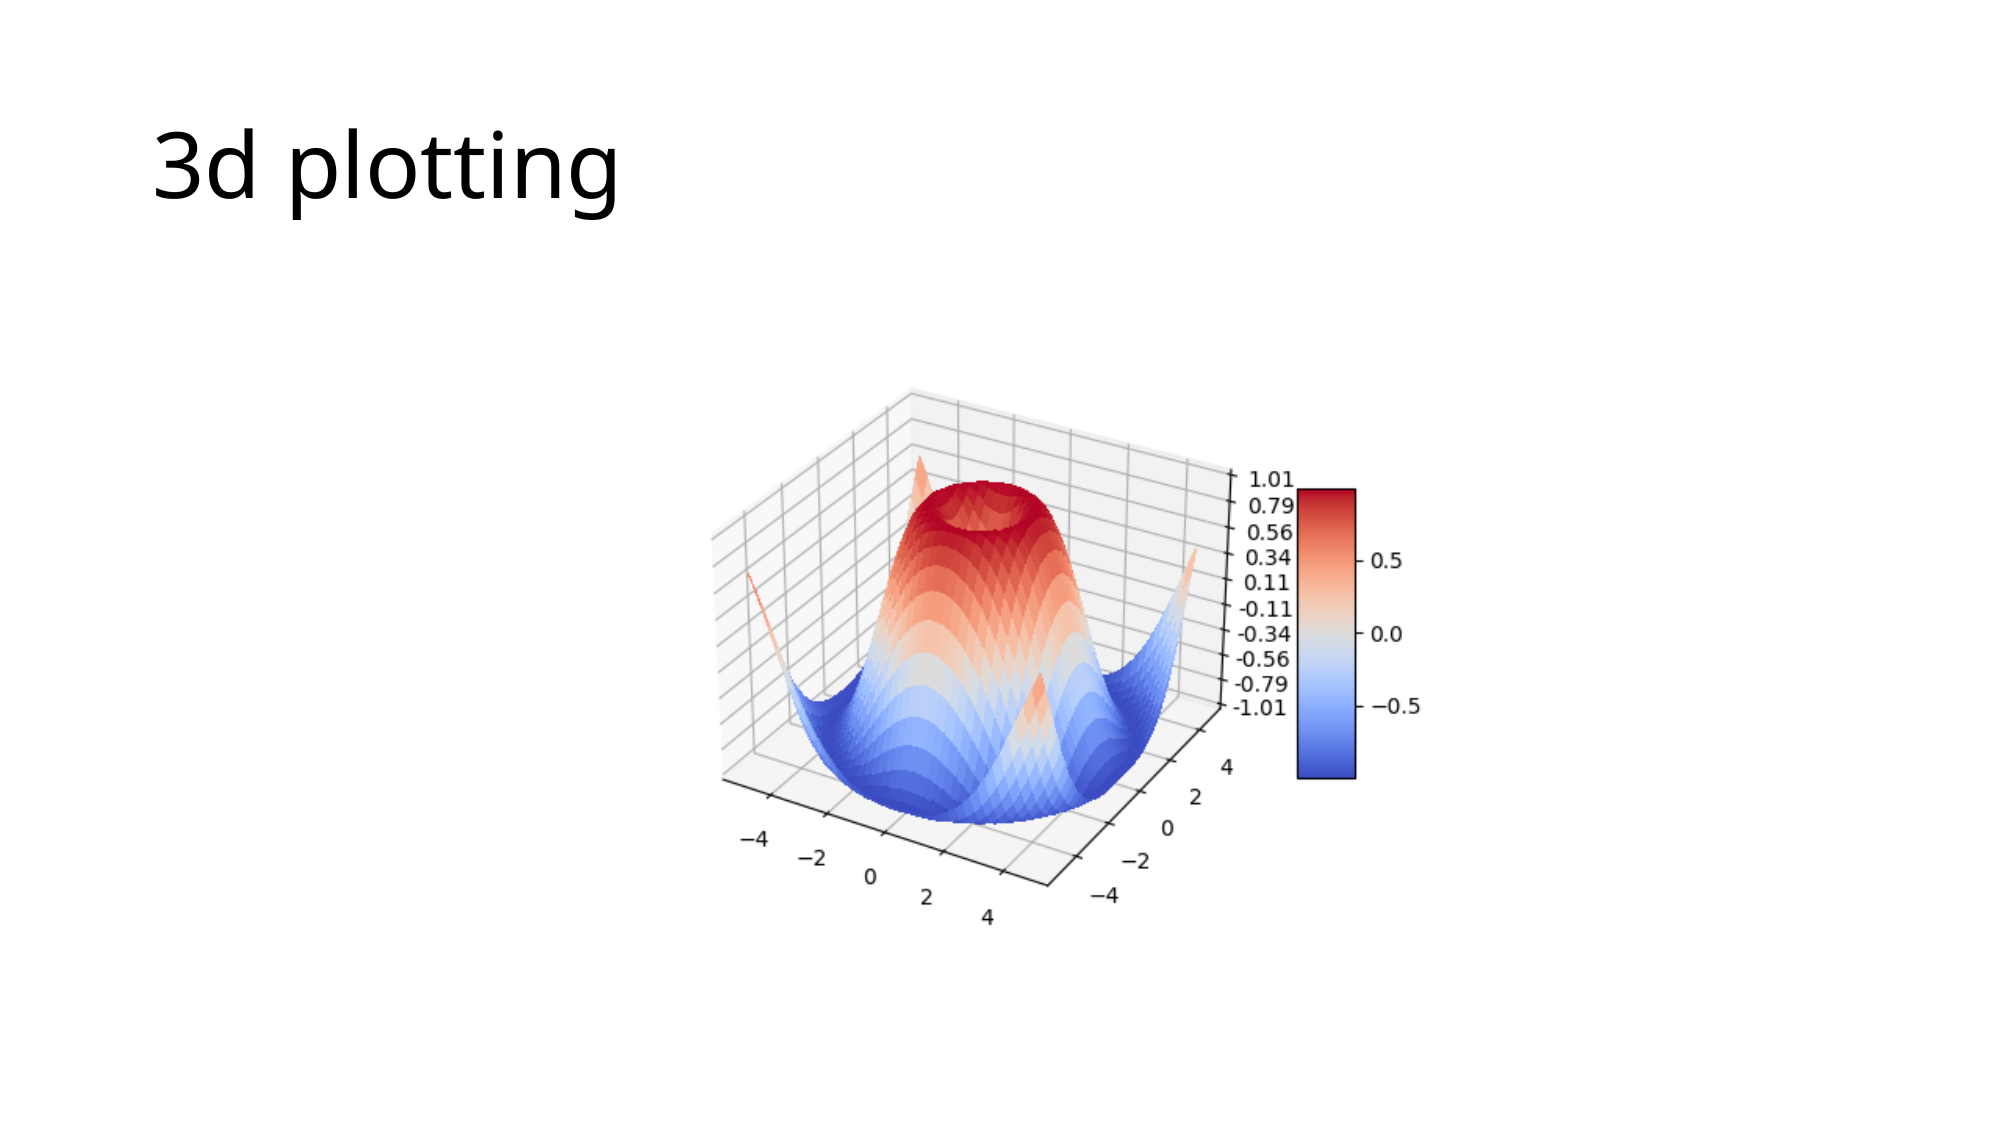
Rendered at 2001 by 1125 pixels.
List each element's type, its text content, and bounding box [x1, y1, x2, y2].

picture [512, 254, 1513, 1005]
title 3d plotting [137, 59, 1863, 278]
